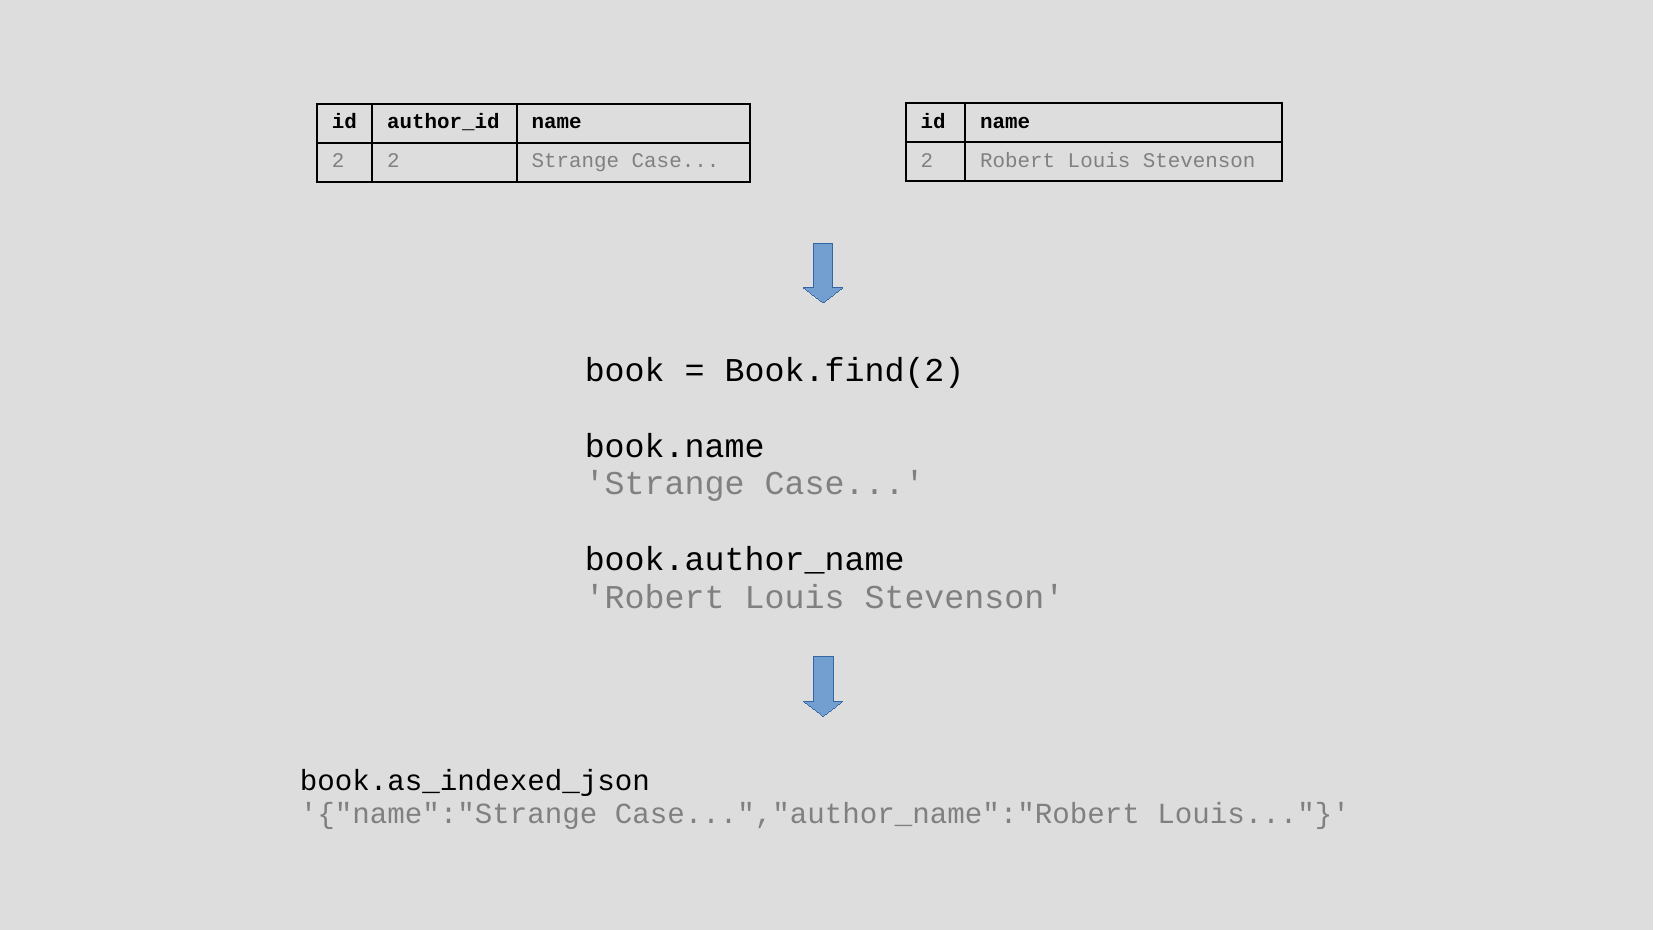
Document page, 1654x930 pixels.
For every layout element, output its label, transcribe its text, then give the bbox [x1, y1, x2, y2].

table_header id [318, 105, 371, 142]
table_header name [966, 104, 1281, 141]
table_header author_id [373, 105, 516, 142]
table_header name [518, 105, 749, 142]
text_box [803, 243, 843, 303]
text_box book = Book.find(2) book.name 'Strange Case...' book.author_name 'Robert Louis Stevenson' [570, 346, 1094, 664]
table_header id [907, 104, 964, 141]
table_cell Strange Case... [518, 144, 749, 181]
table_cell 2 [907, 143, 964, 180]
table_cell 2 [373, 144, 516, 181]
table_cell Robert Louis Stevenson [966, 143, 1281, 180]
table_cell 2 [318, 144, 371, 181]
text_box book.as_indexed_json '{"name":"Strange Case...","author_name":"Robert Louis..."}' [285, 759, 1365, 841]
text_box [803, 656, 843, 717]
